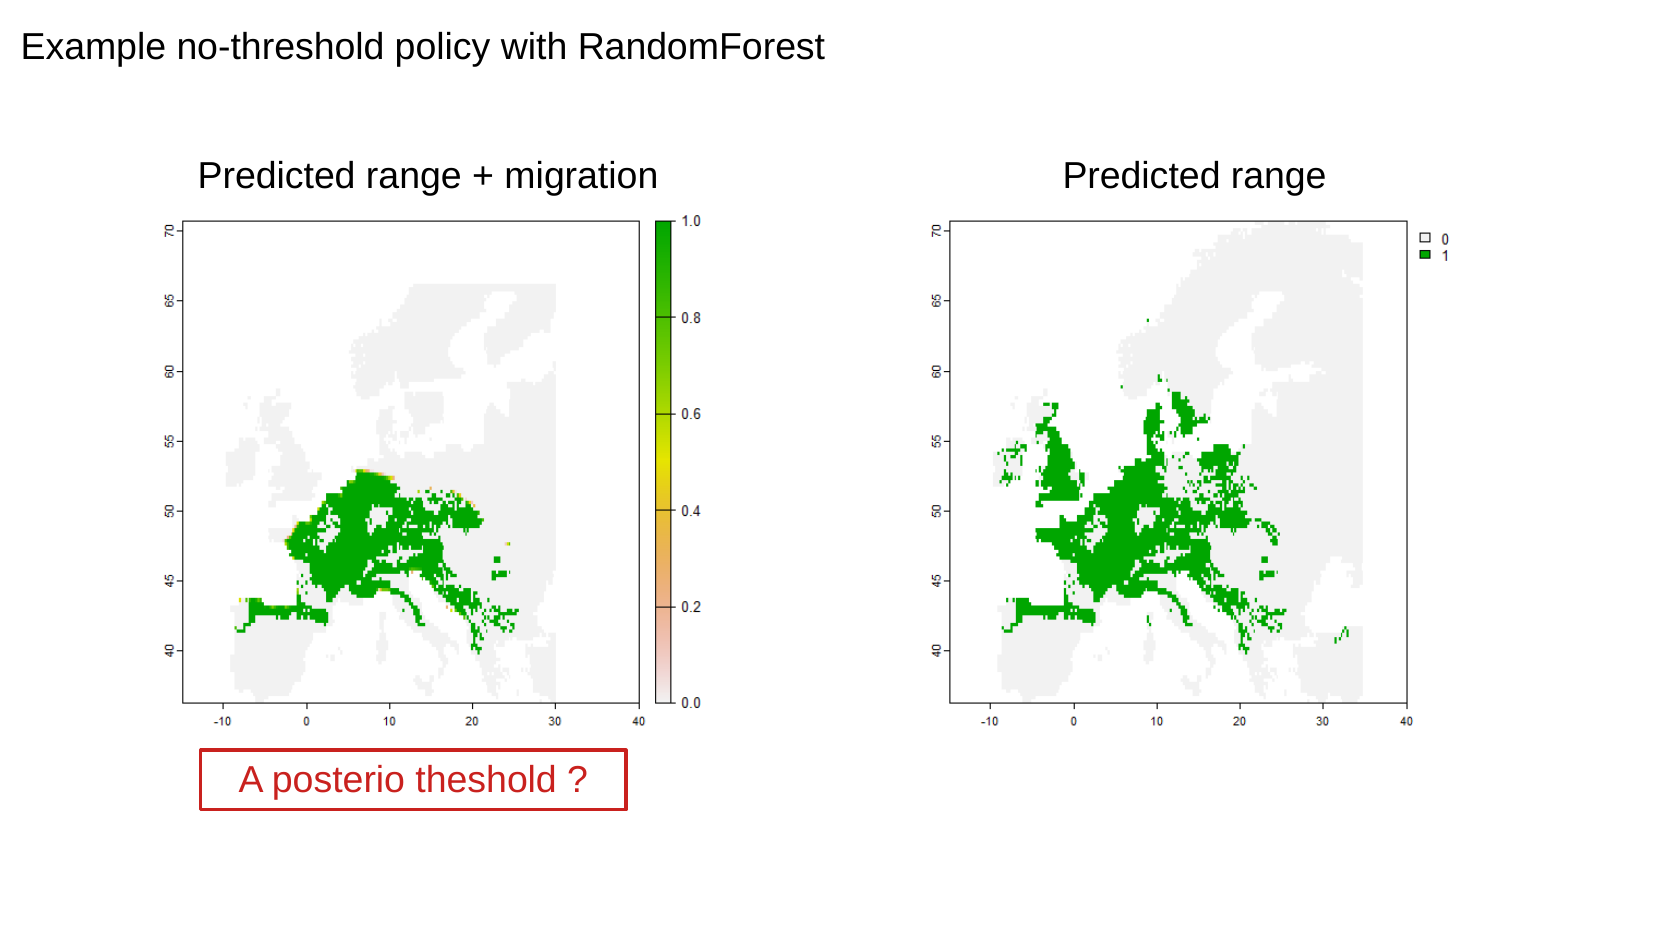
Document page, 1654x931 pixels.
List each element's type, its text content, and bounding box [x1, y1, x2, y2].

text_box Predicted range [1009, 147, 1379, 207]
text_box Predicted range + migration [177, 147, 680, 207]
picture [118, 177, 788, 768]
text_box A posterio theshold ? [200, 750, 626, 810]
text_box Example no-threshold policy with RandomForest [5, 17, 951, 77]
picture [885, 177, 1556, 768]
